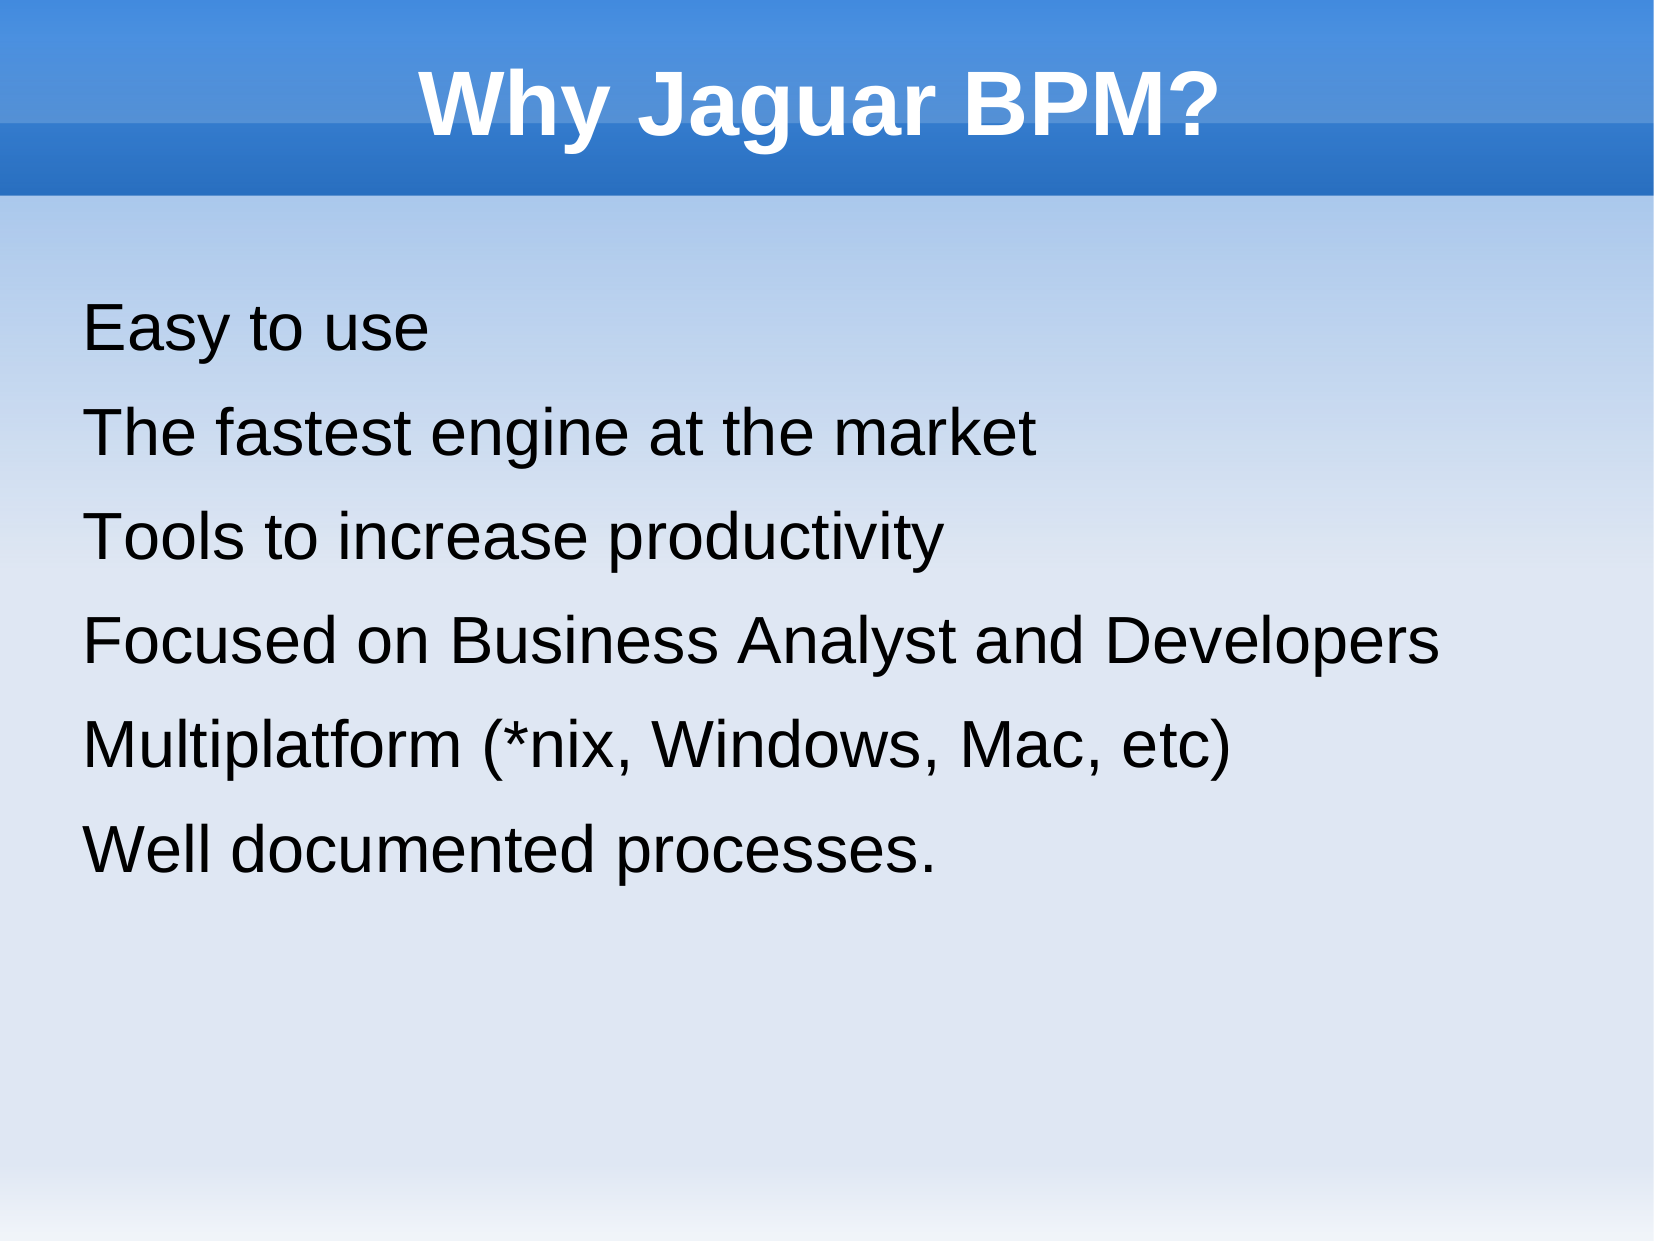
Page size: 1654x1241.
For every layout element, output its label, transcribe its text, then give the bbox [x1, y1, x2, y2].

list Easy to use The fastest engine at the market Tools to increase productivity Focused on Business Analyst and Developers Multiplatform (*nix, Windows, Mac, etc) Well documented processes. [82, 290, 1571, 1109]
picture [0, 0, 1654, 1241]
title Why Jaguar BPM? [76, 0, 1565, 208]
